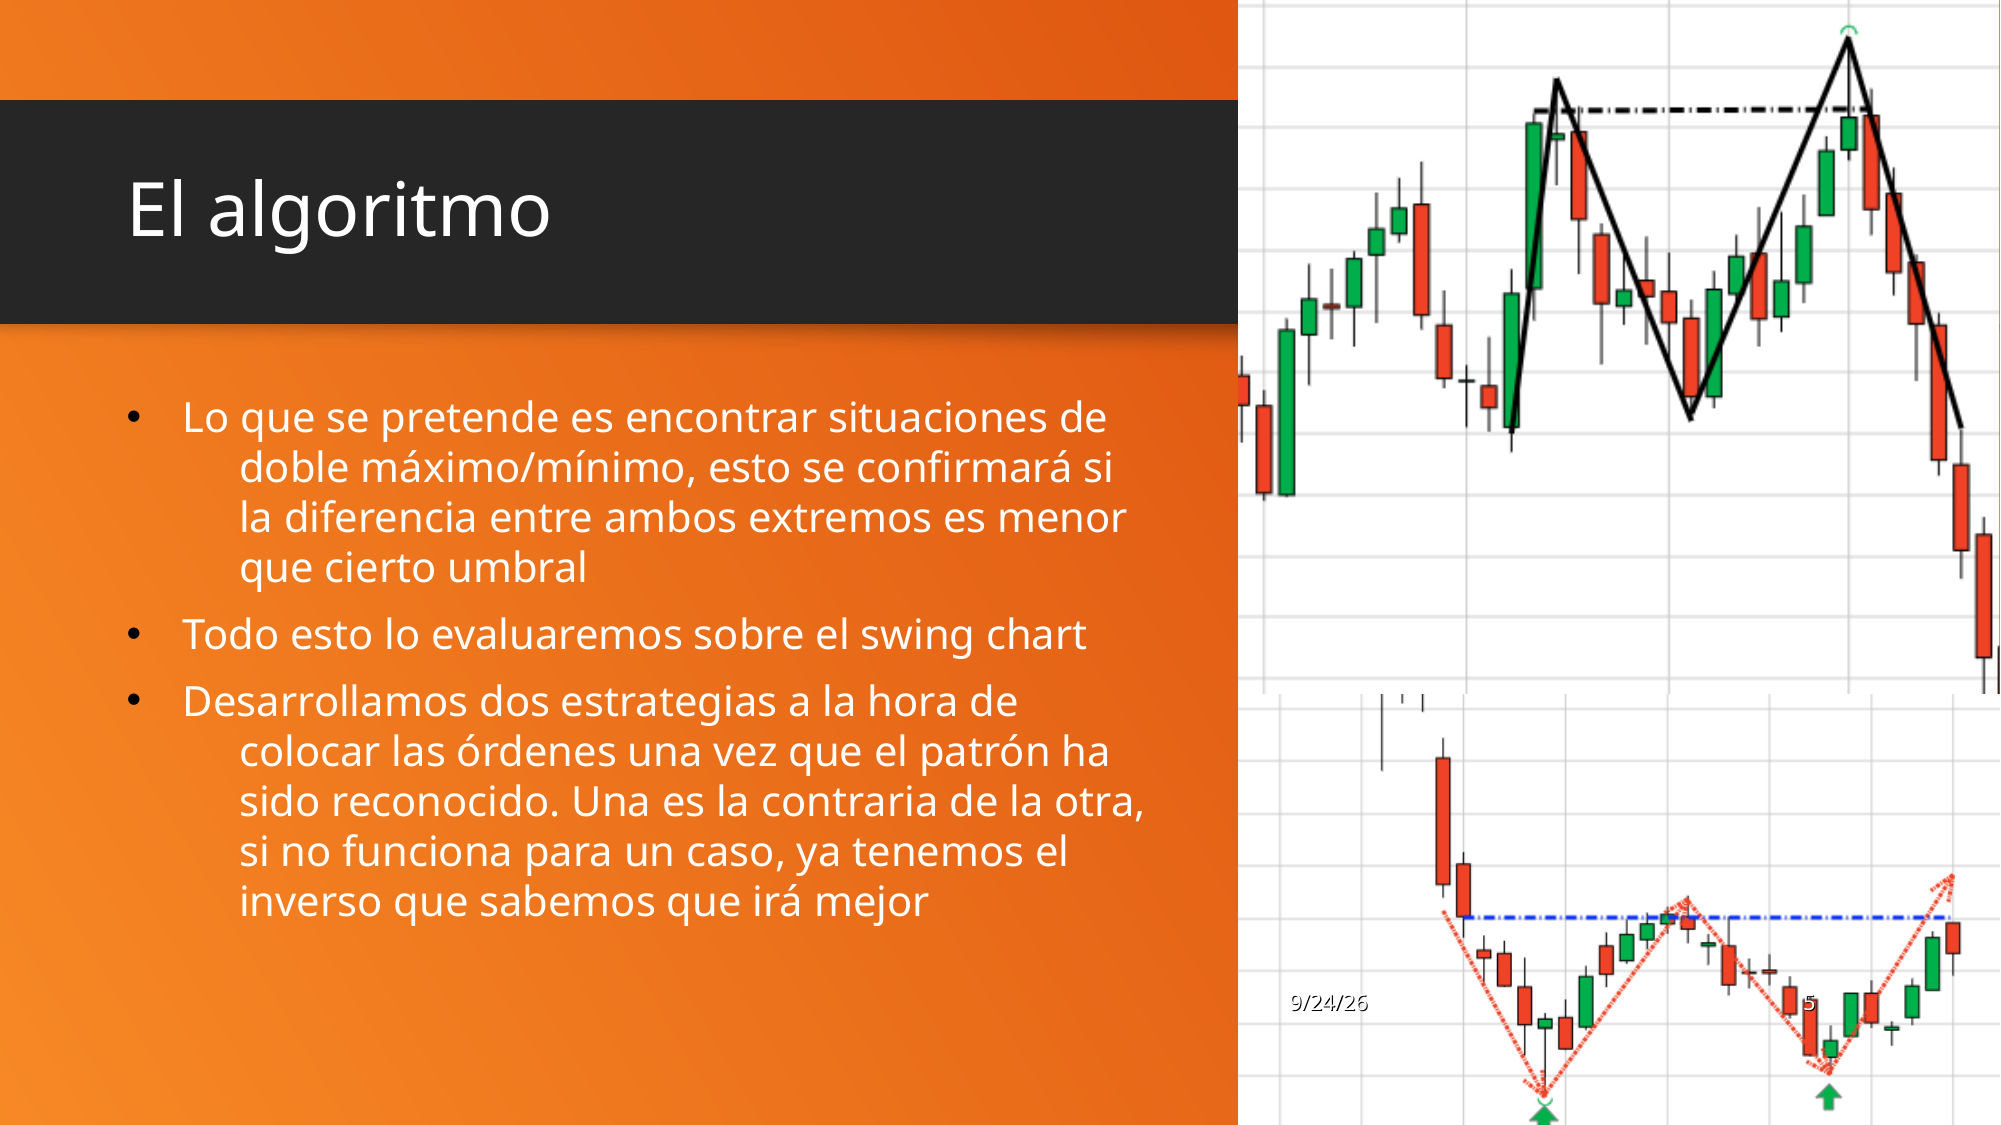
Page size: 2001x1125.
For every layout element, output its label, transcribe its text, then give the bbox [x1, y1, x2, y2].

slide_number 05/07/2025 [1274, 973, 1689, 1034]
slide_number 5 [1788, 973, 1939, 1034]
list Lo que se pretende es encontrar situaciones de doble máximo/mínimo, esto se confirmará si la diferencia entre ambos extremos es menor que cierto umbral Todo esto lo evaluaremos sobre el swing chart Desarrollamos dos estrategias a la hora de colocar las órdenes una vez que el patrón ha sido reconocido. Una es la contraria de la otra, si no funciona para un caso, ya tenemos el inverso que sabemos que irá mejor [111, 383, 1166, 974]
picture [1238, 0, 2000, 1125]
title El algoritmo [111, 123, 1275, 301]
